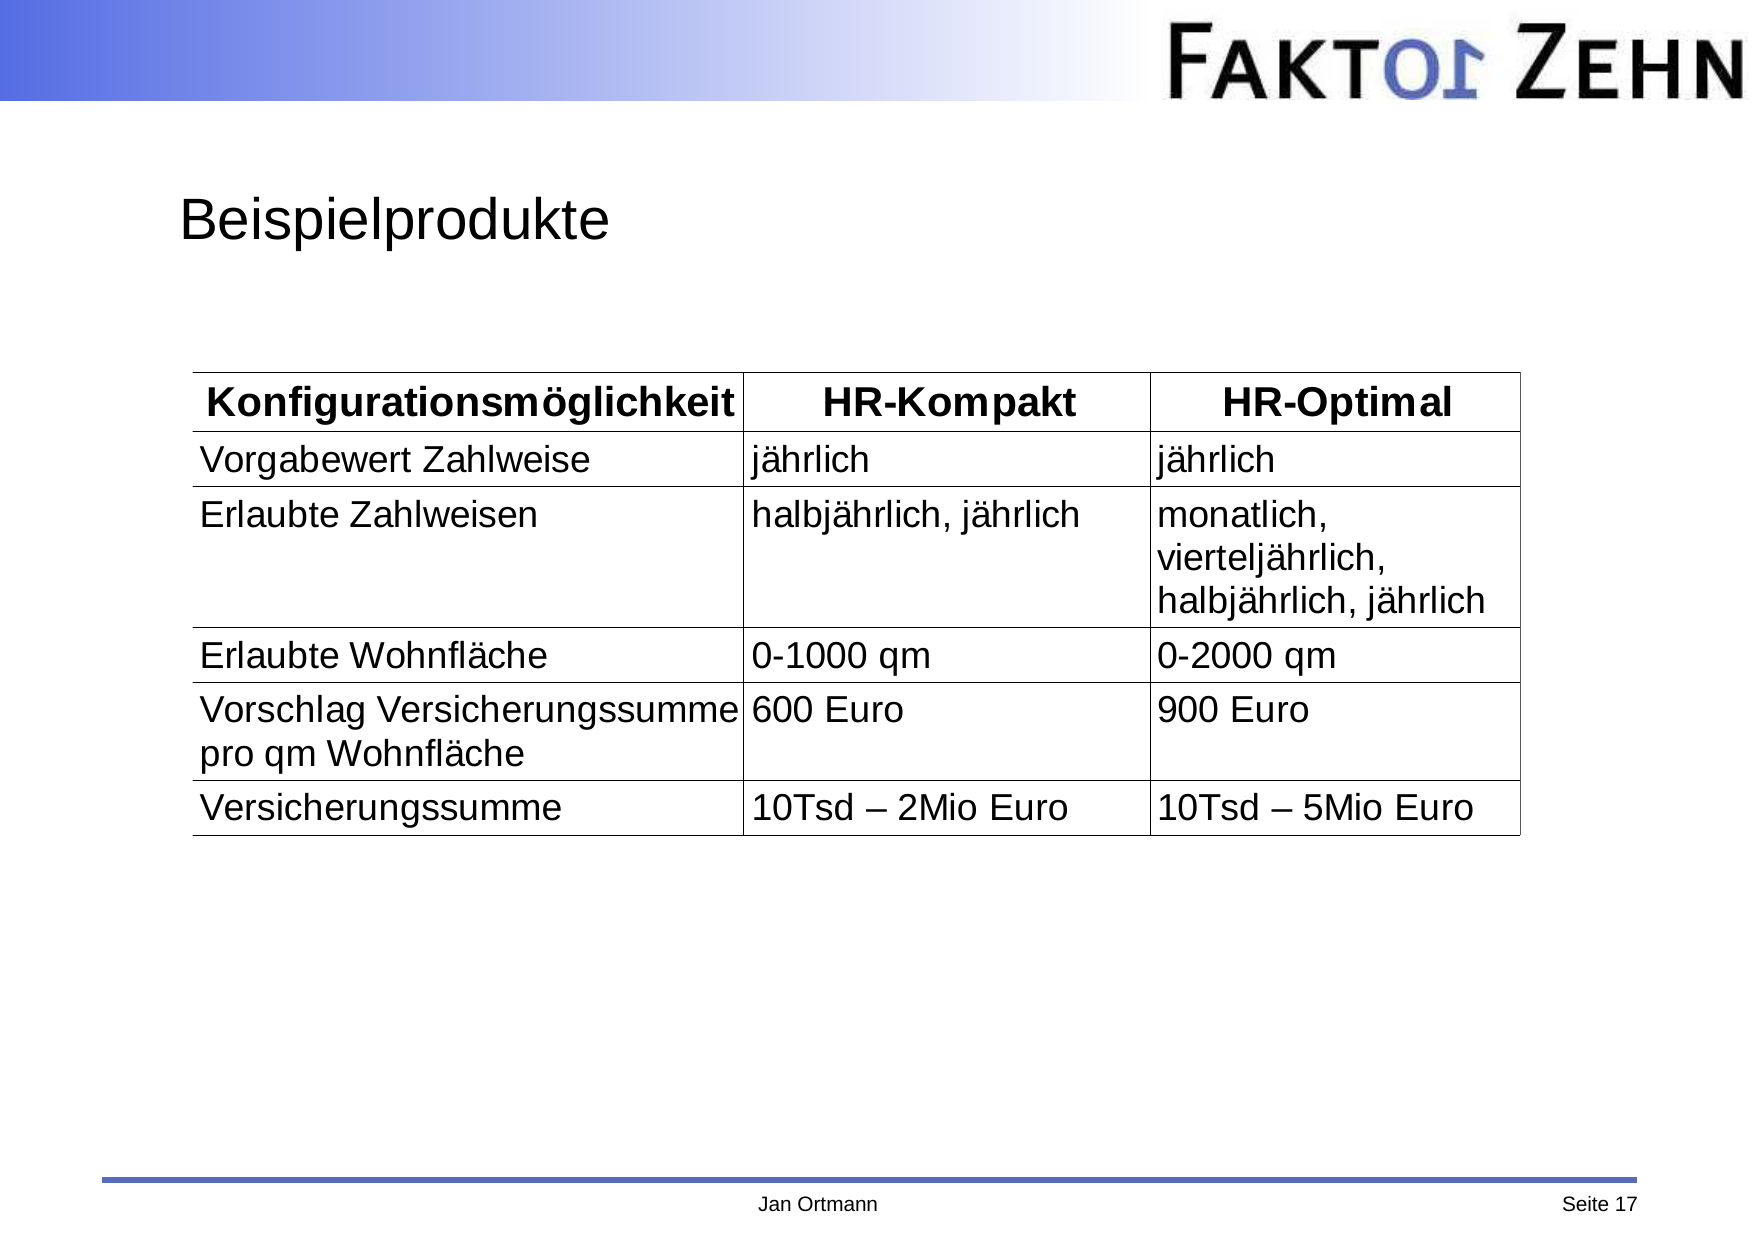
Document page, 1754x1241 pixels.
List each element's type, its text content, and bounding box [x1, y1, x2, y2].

picture [1162, 7, 1752, 100]
title Beispielprodukte [179, 142, 1576, 296]
chart [192, 371, 1521, 1108]
